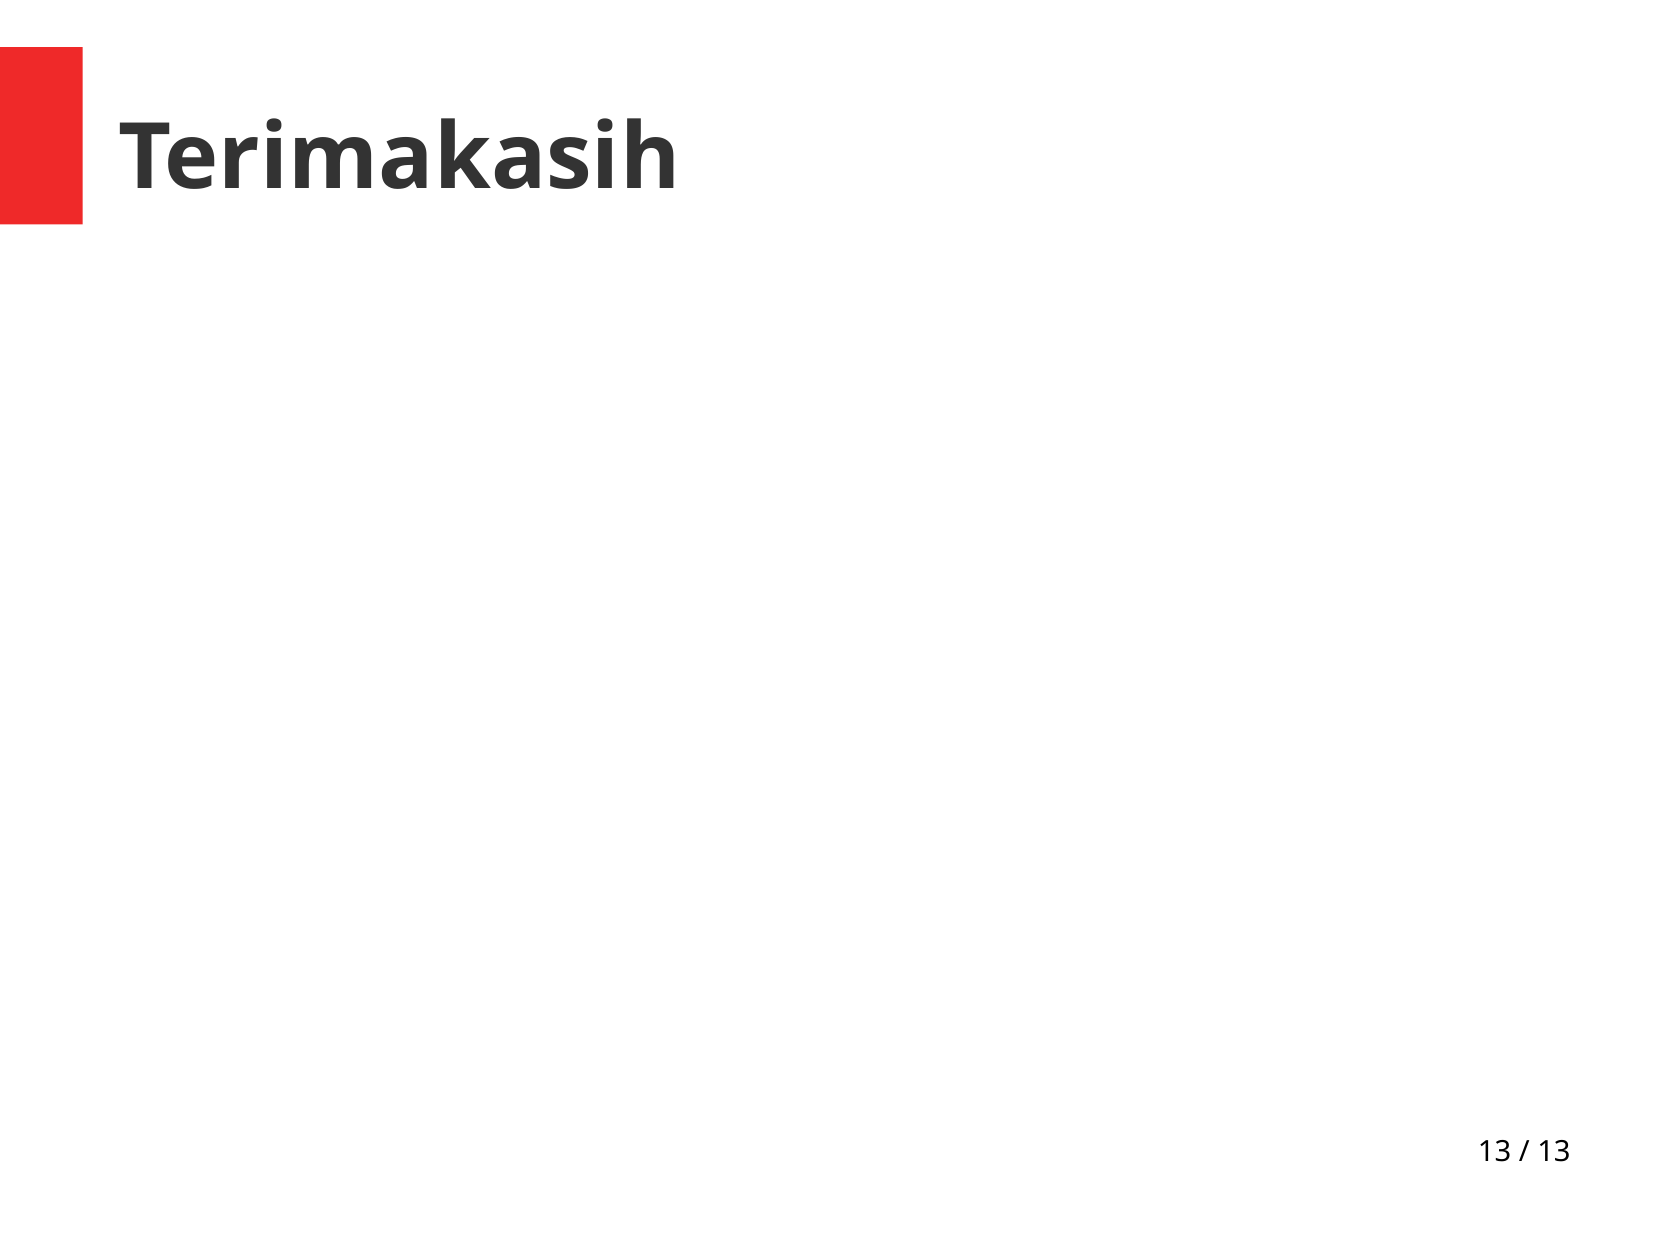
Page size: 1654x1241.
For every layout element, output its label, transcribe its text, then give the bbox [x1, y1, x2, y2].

title Terimakasih [118, 49, 1571, 257]
